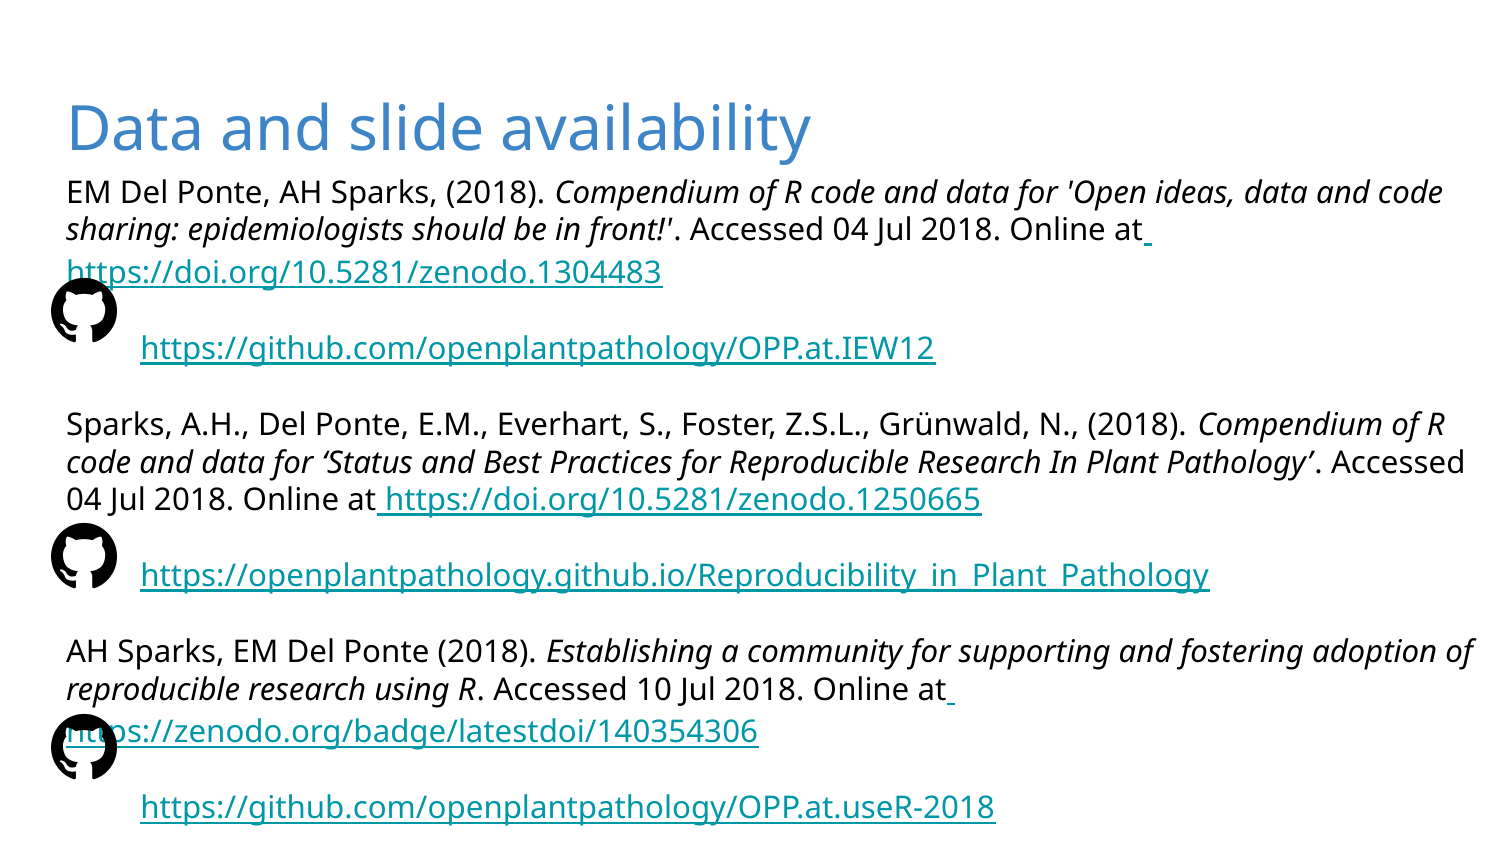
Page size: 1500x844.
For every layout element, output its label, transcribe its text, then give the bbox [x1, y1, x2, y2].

picture [51, 713, 117, 780]
picture [51, 277, 117, 343]
title Data and slide availability [51, 72, 1449, 157]
picture [51, 522, 117, 589]
list EM Del Ponte, AH Sparks, (2018). Compendium of R code and data for 'Open ideas, data and code sharing: epidemiologists should be in front!'. Accessed 04 Jul 2018. Online at https://doi.org/10.5281/zenodo.1304483 https://github.com/openplantpathology/OPP.at.IEW12 Sparks, A.H., Del Ponte, E.M., Everhart, S., Foster, Z.S.L., Grünwald, N., (2018). Compendium of R code and data for ‘Status and Best Practices for Reproducible Research In Plant Pathology’. Accessed 04 Jul 2018. Online at https://doi.org/10.5281/zenodo.1250665 https://openplantpathology.github.io/Reproducibility_in_Plant_Pathology AH Sparks, EM Del Ponte (2018). Establishing a community for supporting and fostering adoption of reproducible research using R. Accessed 10 Jul 2018. Online at https://zenodo.org/badge/latestdoi/140354306 https://github.com/openplantpathology/OPP.at.useR-2018 [51, 157, 1500, 787]
